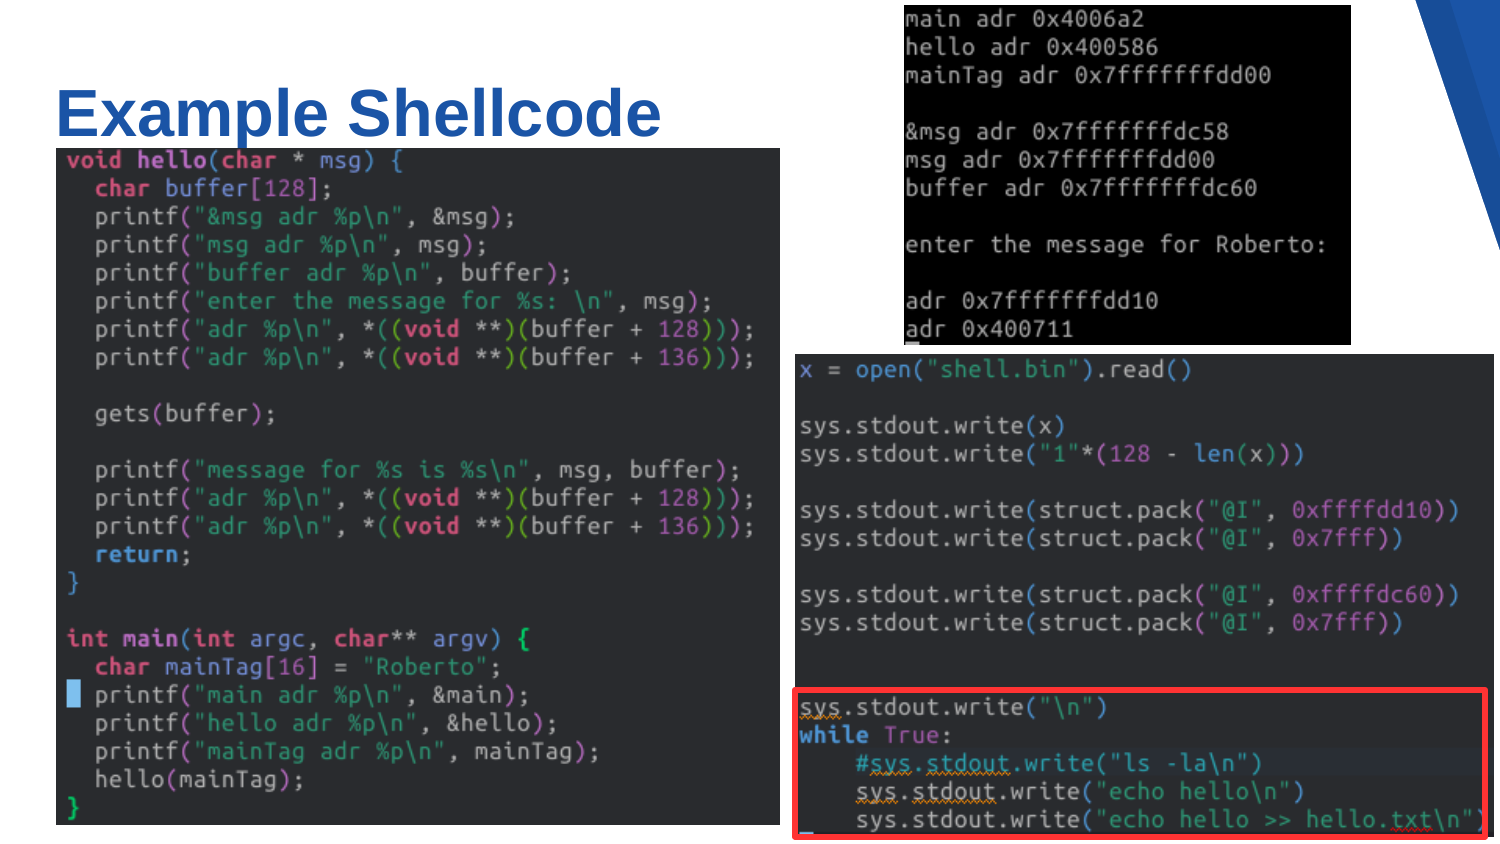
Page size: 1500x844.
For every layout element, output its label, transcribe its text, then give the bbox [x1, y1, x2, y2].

title Example Shellcode [40, 97, 904, 166]
picture [56, 148, 781, 826]
picture [798, 693, 1482, 834]
picture [795, 354, 1494, 837]
picture [904, 5, 1351, 346]
